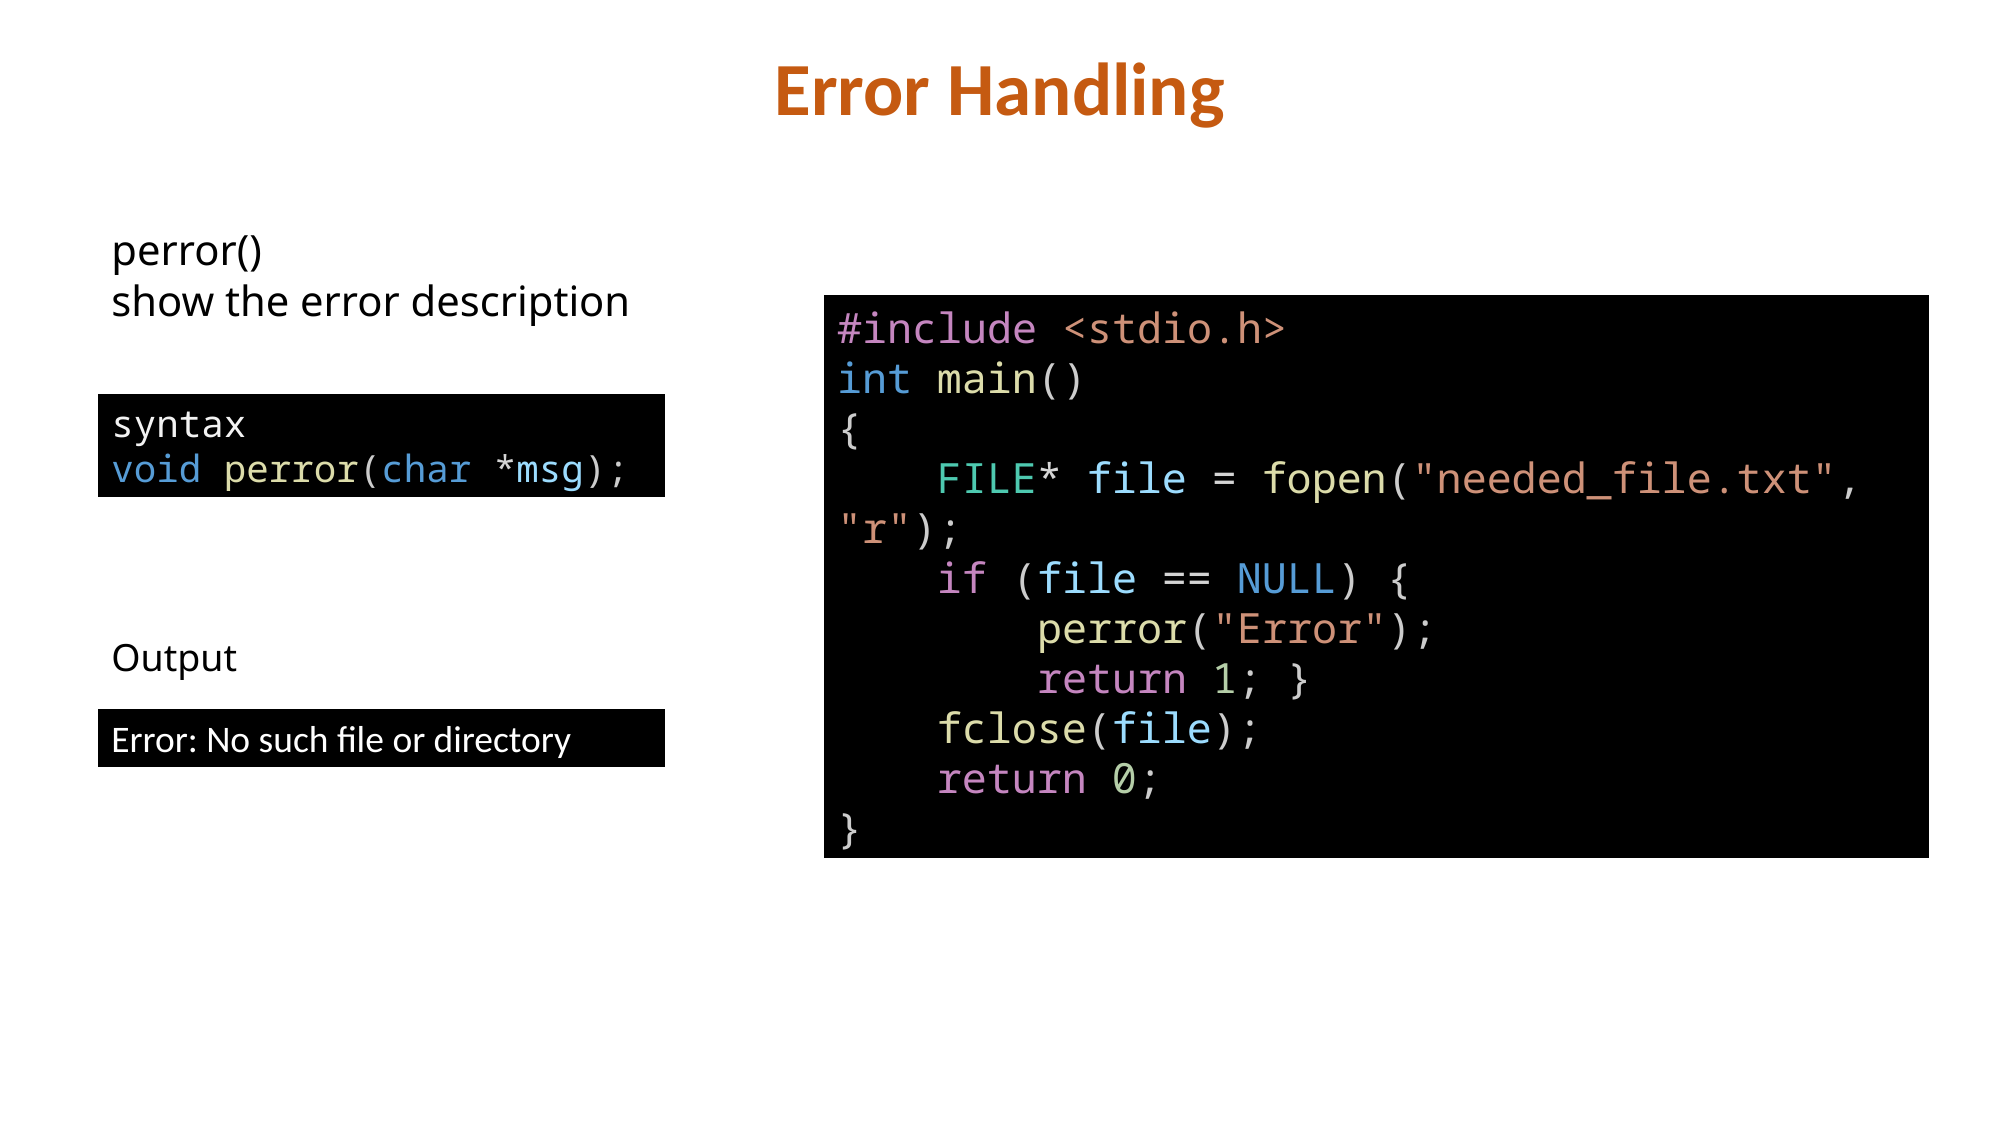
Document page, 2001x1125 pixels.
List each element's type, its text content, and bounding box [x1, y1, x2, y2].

text_box Output [96, 626, 572, 688]
text_box Error: No such file or directory [96, 707, 667, 769]
text_box syntax void perror(char *msg); [96, 392, 667, 499]
text_box Error Handling [666, 33, 1334, 140]
text_box #include <stdio.h> int main() { FILE* file = fopen("needed_file.txt", "r"); if (file == NULL) { perror("Error"); return 1; } fclose(file); return 0; } [821, 293, 1931, 814]
text_box perror() show the error description [96, 216, 817, 333]
